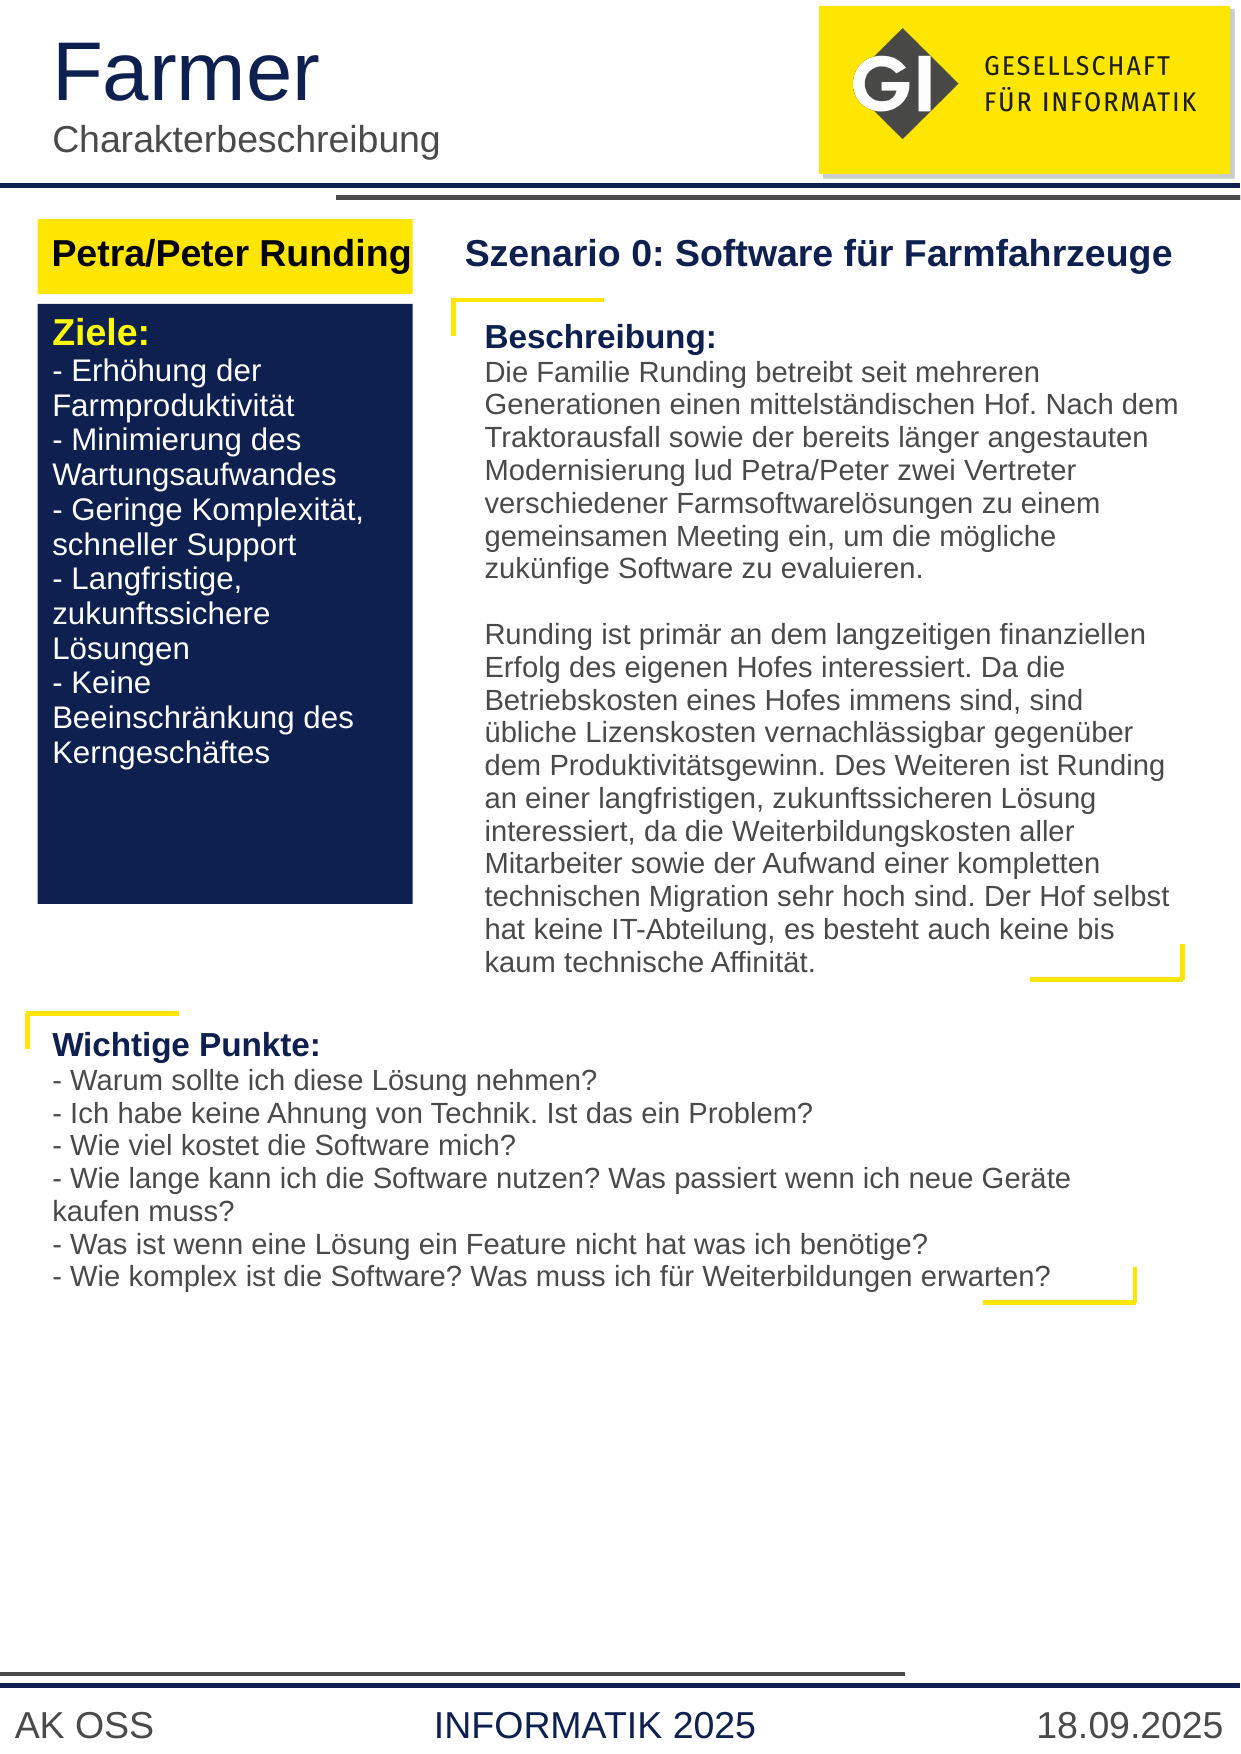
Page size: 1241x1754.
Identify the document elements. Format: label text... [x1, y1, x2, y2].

text_box AK OSS [0, 1697, 170, 1754]
text_box Wichtige Punkte: - Warum sollte ich diese Lösung nehmen? - Ich habe keine Ahnung von Technik. Ist das ein Problem? - Wie viel kostet die Software mich? - Wie lange kann ich die Software nutzen? Was passiert wenn ich neue Geräte kaufen muss? - Was ist wenn eine Lösung ein Feature nicht hat was ich benötige? - Wie komplex ist die Software? Was muss ich für Weiterbildungen erwarten? [37, 1019, 1168, 1397]
picture [853, 28, 1196, 139]
text_box 18.09.2025 [1021, 1697, 1239, 1754]
text_box Farmer Charakterbeschreibung [37, 18, 788, 169]
text_box INFORMATIK 2025 [419, 1697, 772, 1754]
text_box [37, 219, 413, 225]
text_box Ziele: - Erhöhung der Farmproduktivität - Minimierung des Wartungsaufwandes - Geringe Komplexität, schneller Support - Langfristige, zukunftssichere Lösungen - Keine Beeinschränkung des Kerngeschäftes [37, 303, 413, 904]
text_box [819, 5, 1231, 174]
text_box Beschreibung: Die Familie Runding betreibt seit mehreren Generationen einen mittelständischen Hof. Nach dem Traktorausfall sowie der bereits länger angestauten Modernisierung lud Petra/Peter zwei Vertreter verschiedener Farmsoftwarelösungen zu einem gemeinsamen Meeting ein, um die mögliche zukünfige Software zu evaluieren. Runding ist primär an dem langzeitigen finanziellen Erfolg des eigenen Hofes interessiert. Da die Betriebskosten eines Hofes immens sind, sind übliche Lizenskosten vernachlässigbar gegenüber dem Produktivitätsgewinn. Des Weiteren ist Runding an einer langfristigen, zukunftssicheren Lösung interessiert, da die Weiterbildungskosten aller Mitarbeiter sowie der Aufwand einer kompletten technischen Migration sehr hoch sind. Der Hof selbst hat keine IT-Abteilung, es besteht auch keine bis kaum technische Affinität. [469, 311, 1201, 986]
text_box Petra/Peter Runding [12, 225, 451, 324]
text_box Szenario 0: Software für Farmfahrzeuge [450, 225, 1201, 301]
